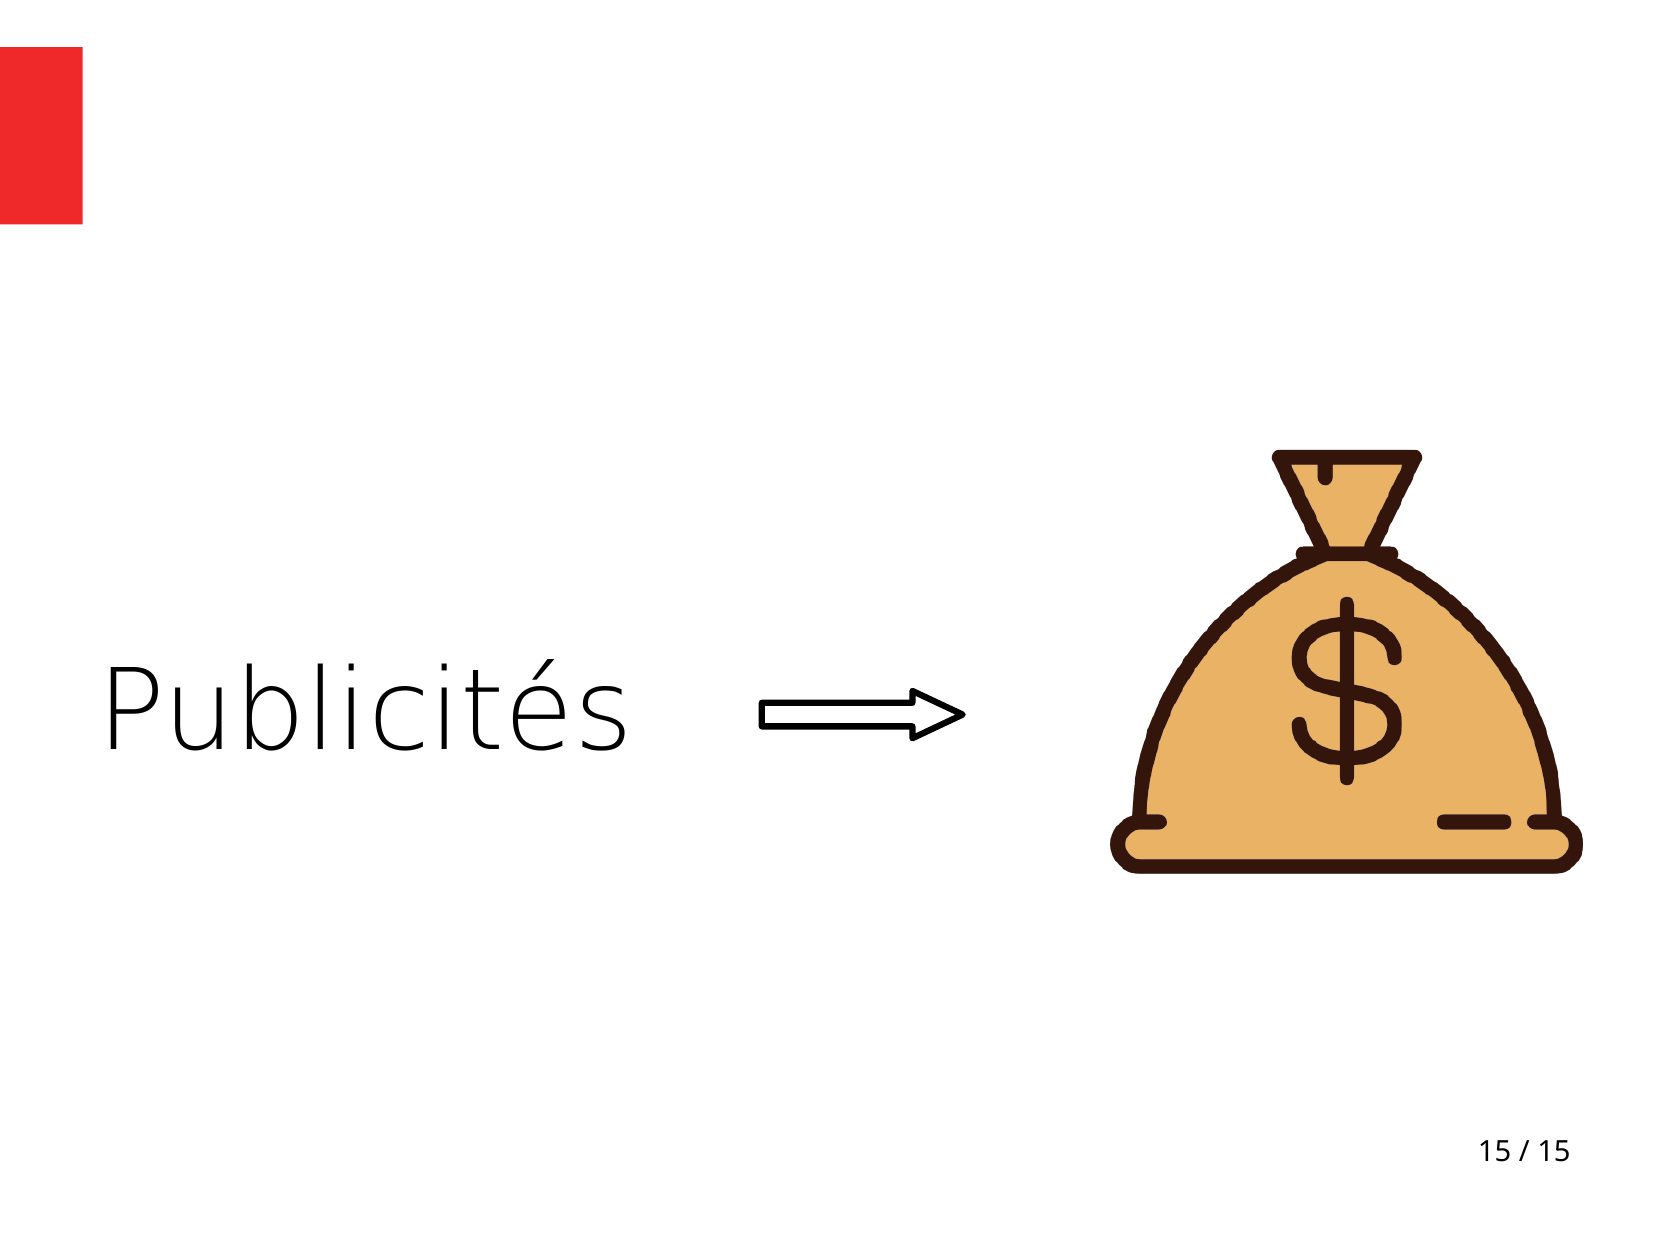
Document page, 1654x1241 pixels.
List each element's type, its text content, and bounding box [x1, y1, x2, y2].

text_box [761, 690, 963, 739]
text_box Publicités [82, 637, 650, 784]
picture [1110, 425, 1583, 898]
